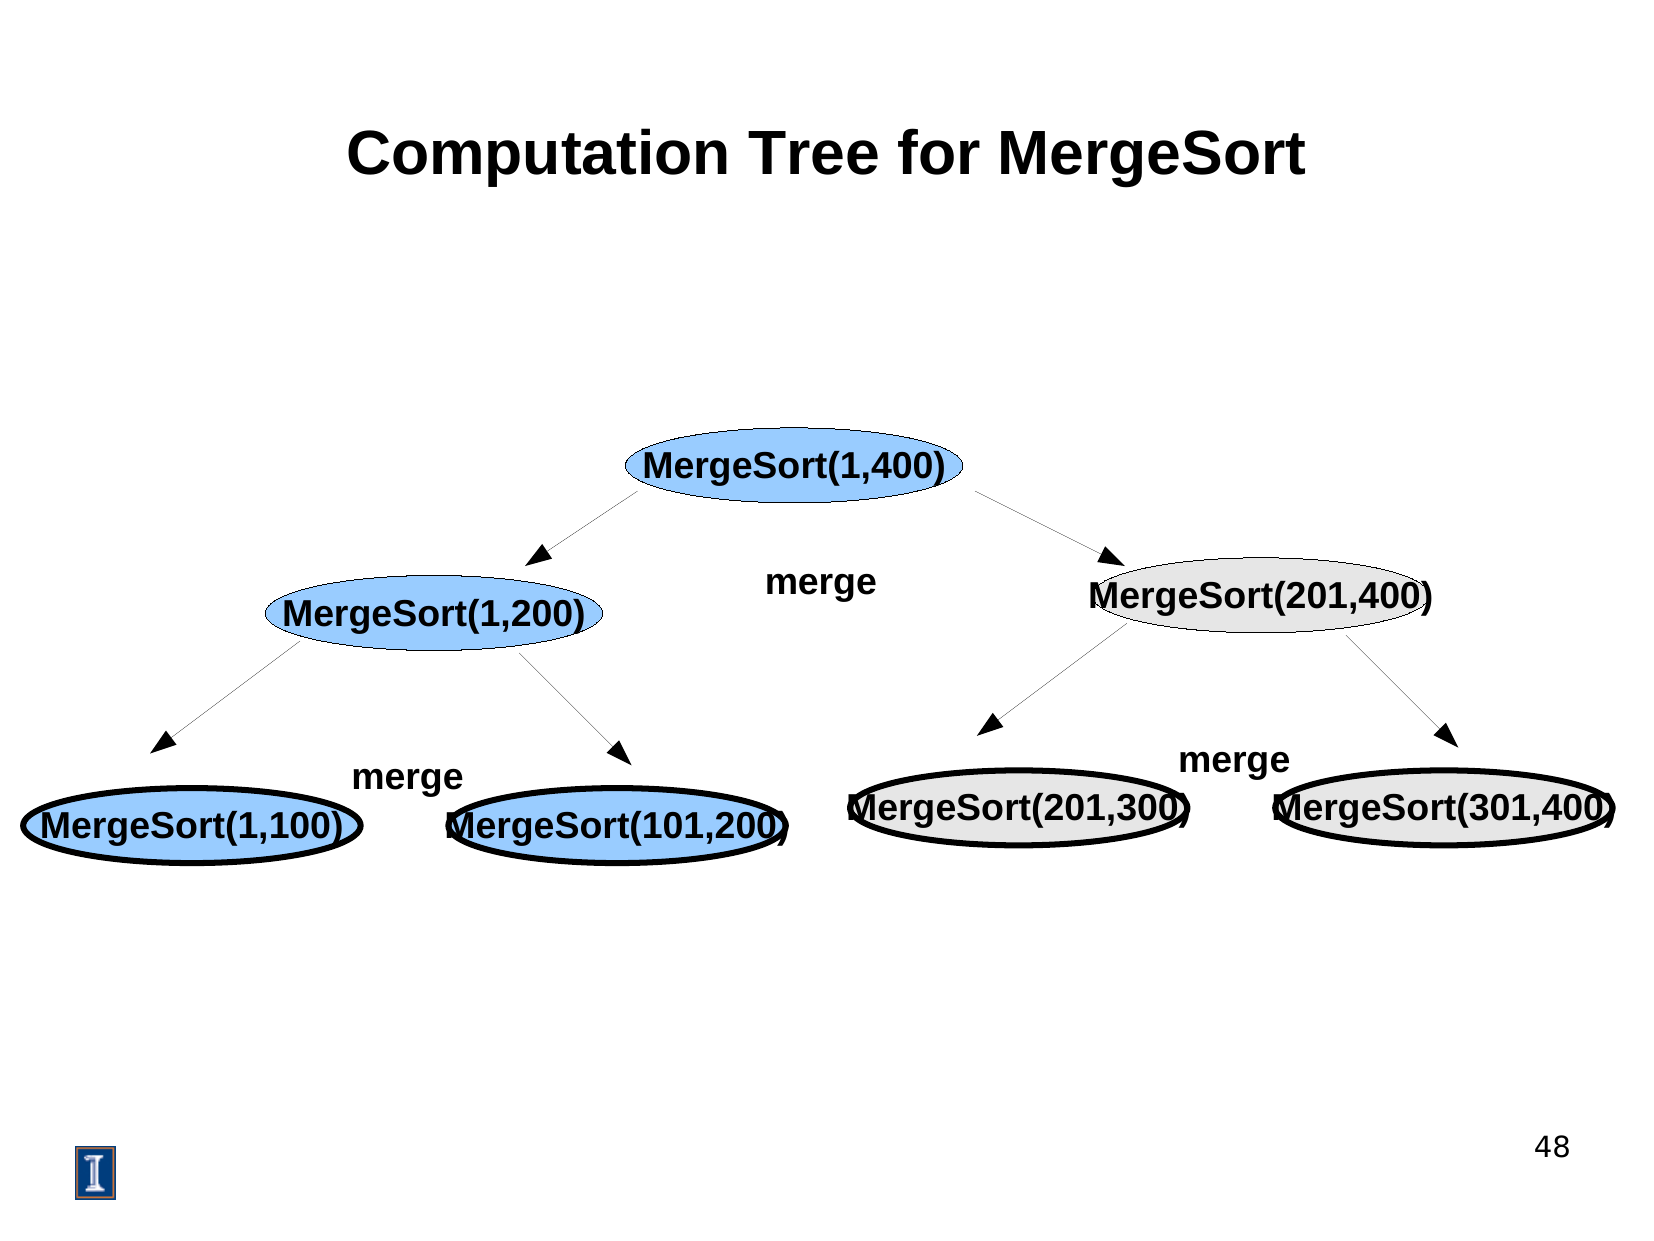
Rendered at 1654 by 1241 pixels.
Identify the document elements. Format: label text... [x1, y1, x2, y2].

list [82, 290, 1571, 1094]
text_box merge [1163, 730, 1314, 789]
text_box MergeSort(201,400) [1095, 557, 1426, 633]
picture [75, 1146, 116, 1200]
text_box MergeSort(101,200) [451, 788, 783, 864]
title Computation Tree for MergeSort [82, 49, 1571, 257]
text_box MergeSort(1,400) [625, 427, 963, 503]
text_box MergeSort(1,200) [265, 575, 603, 651]
text_box MergeSort(1,100) [23, 788, 361, 864]
text_box MergeSort(301,400) [1278, 770, 1609, 846]
text_box merge [750, 553, 901, 612]
text_box merge [336, 748, 487, 807]
text_box MergeSort(201,300) [853, 770, 1184, 846]
